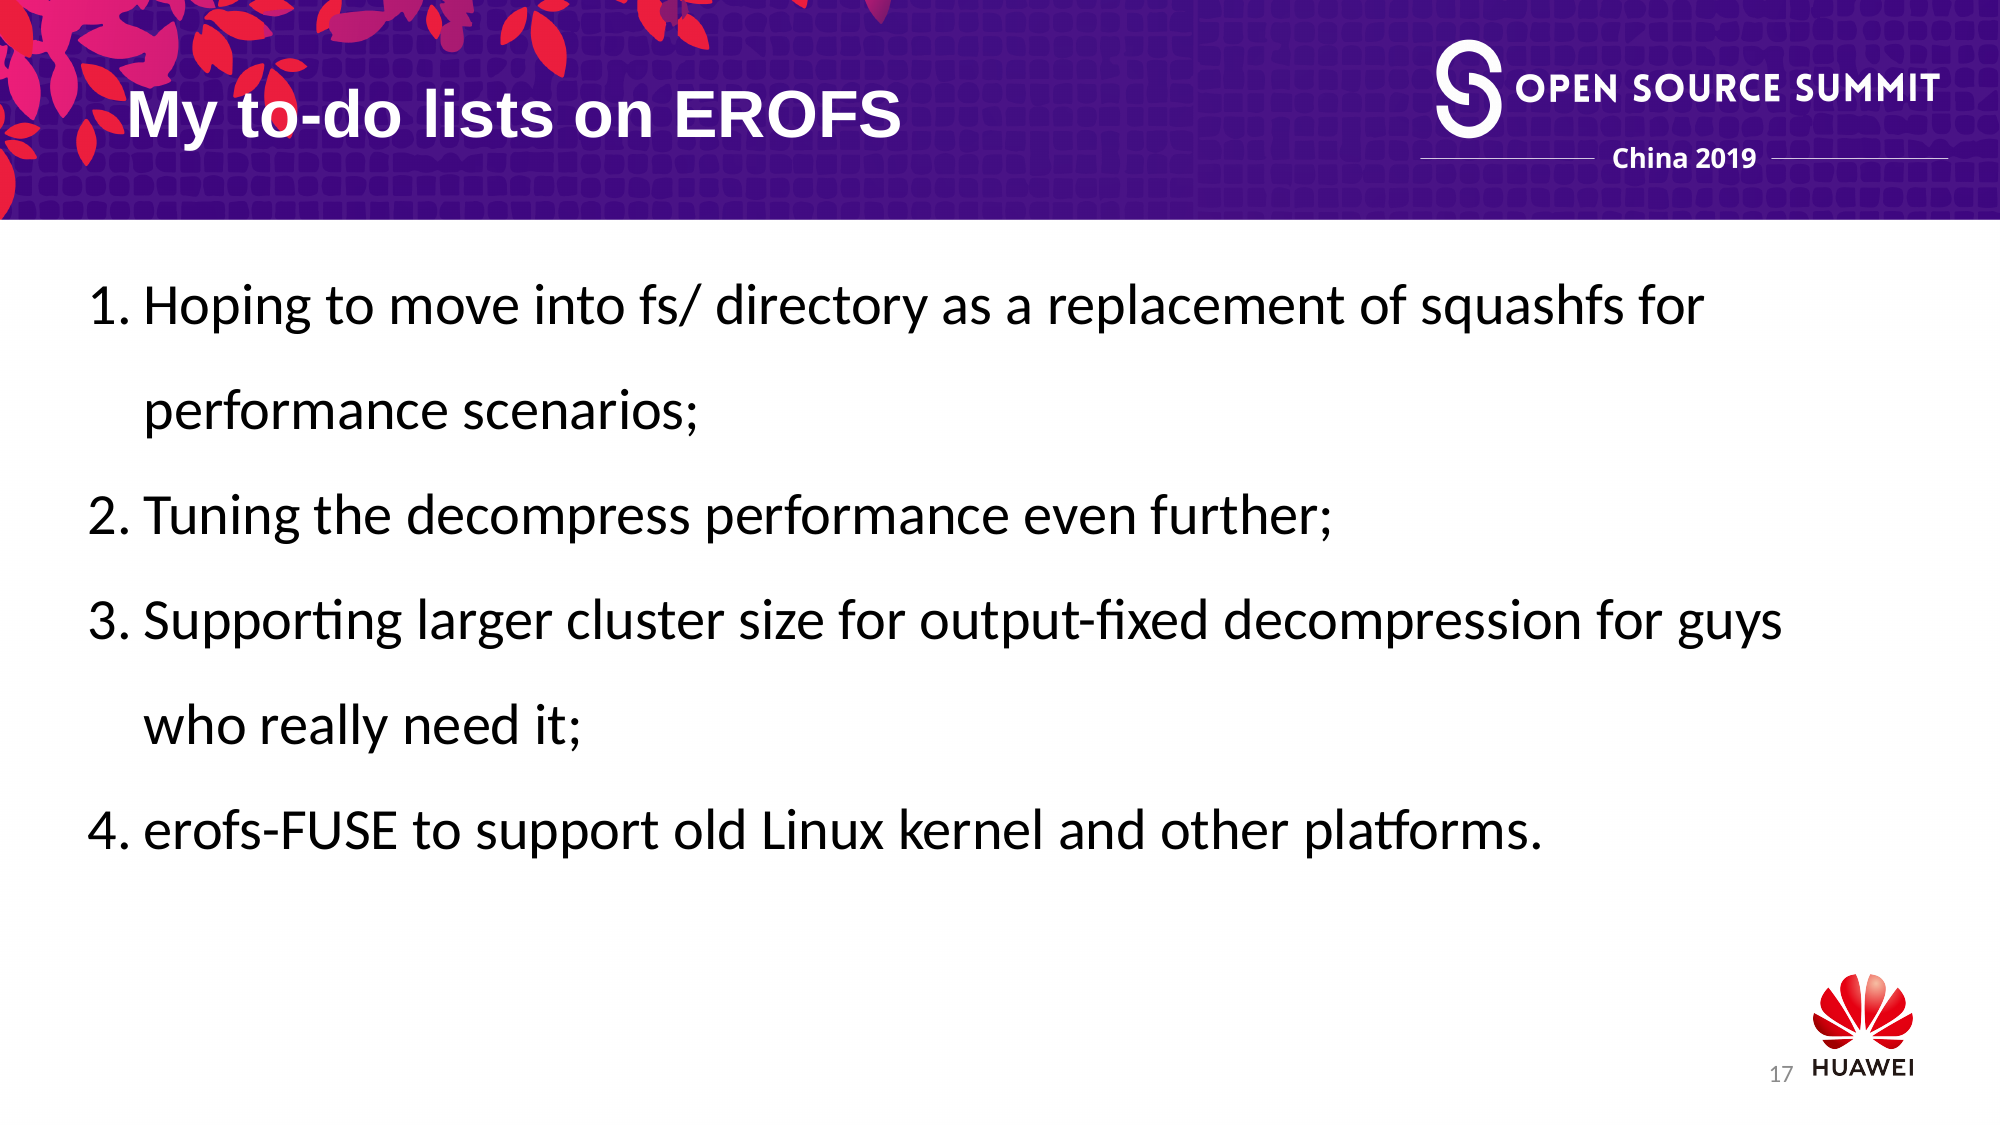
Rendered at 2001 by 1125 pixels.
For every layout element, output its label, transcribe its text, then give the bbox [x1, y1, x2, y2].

picture [0, 0, 2000, 1125]
text_box Hoping to move into fs/ directory as a replacement of squashfs for performance scenarios; Tuning the decompress performance even further; Supporting larger cluster size for output-fixed decompression for guys who really need it; erofs-FUSE to support old Linux kernel and other platforms. [53, 216, 1913, 1076]
text_box My to-do lists on EROFS [111, 72, 1428, 216]
